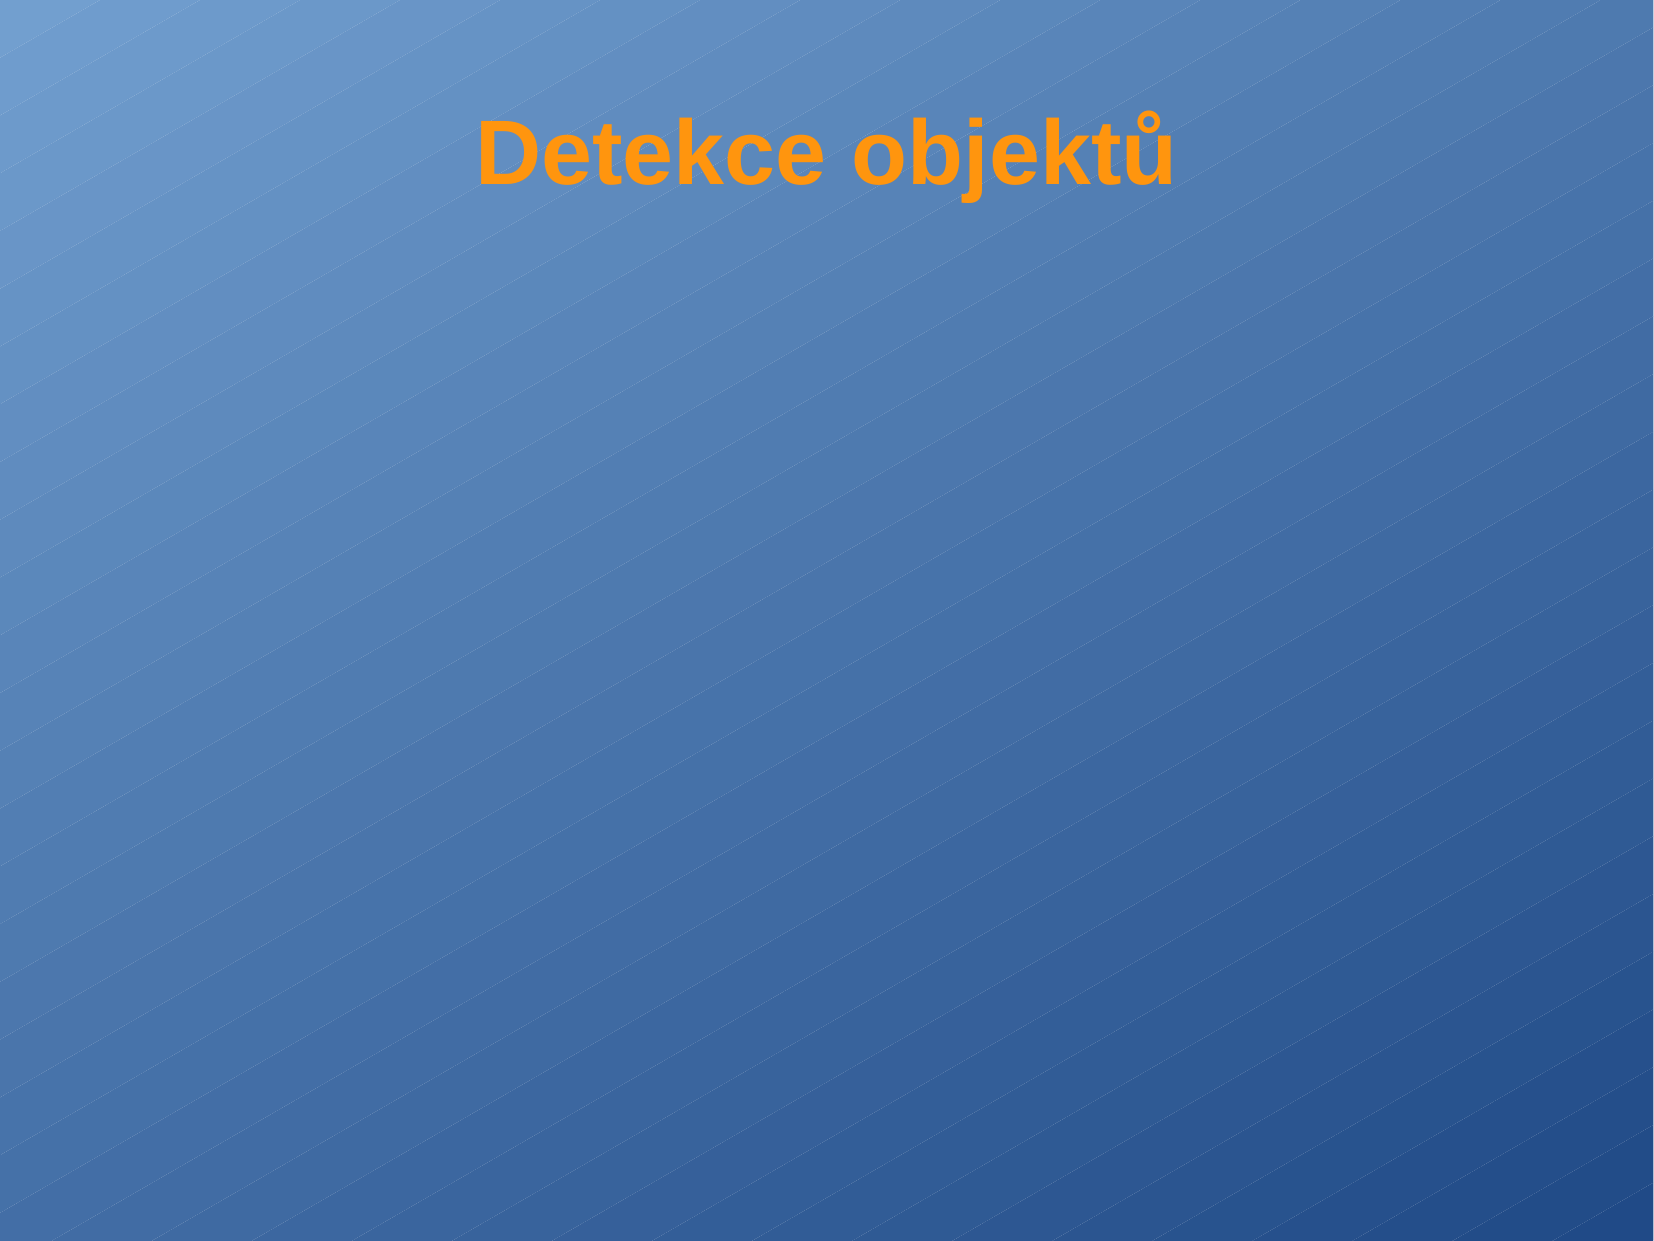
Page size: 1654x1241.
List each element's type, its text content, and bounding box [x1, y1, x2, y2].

title Detekce objektů [82, 49, 1571, 257]
